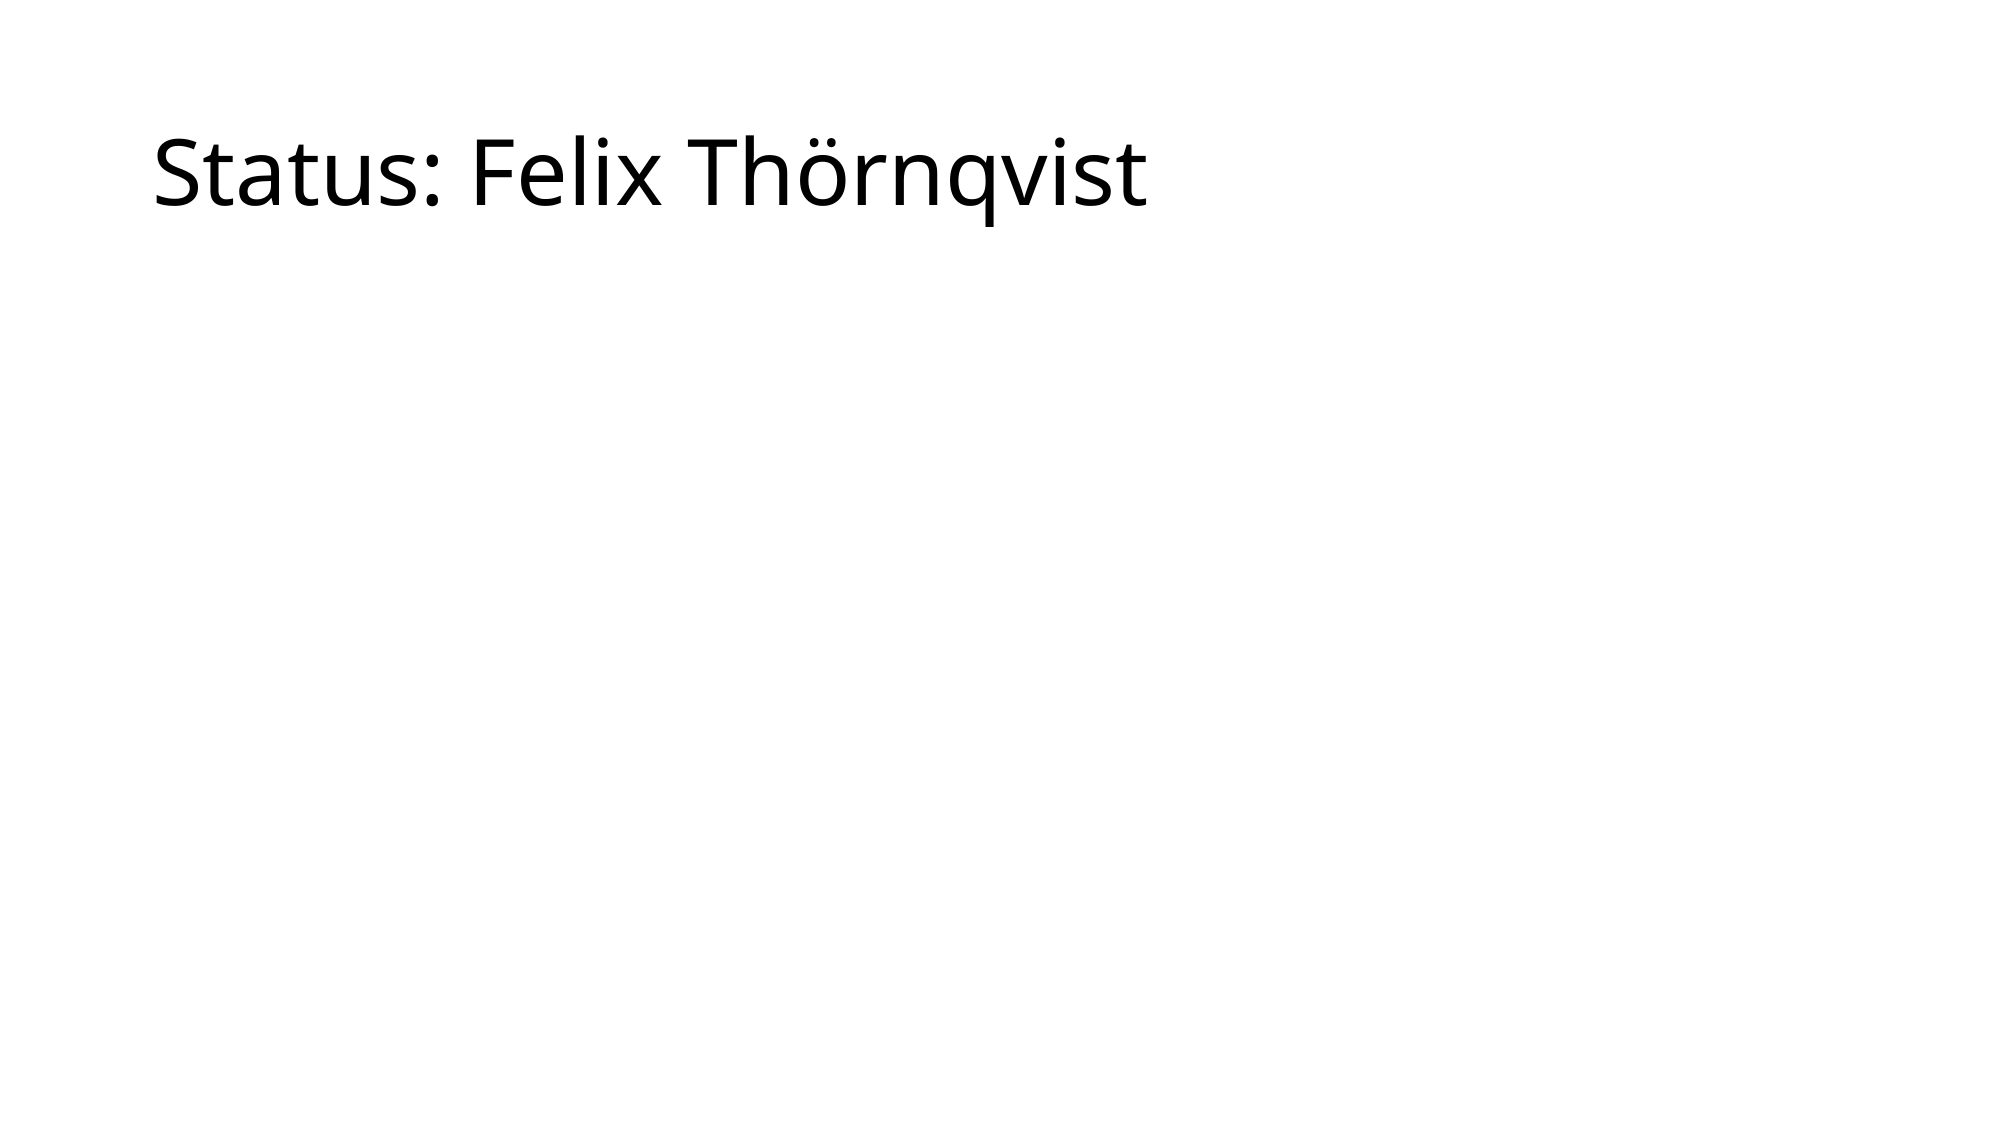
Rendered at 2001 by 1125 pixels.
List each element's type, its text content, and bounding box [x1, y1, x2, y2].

title Status: Felix Thörnqvist [137, 59, 1863, 278]
